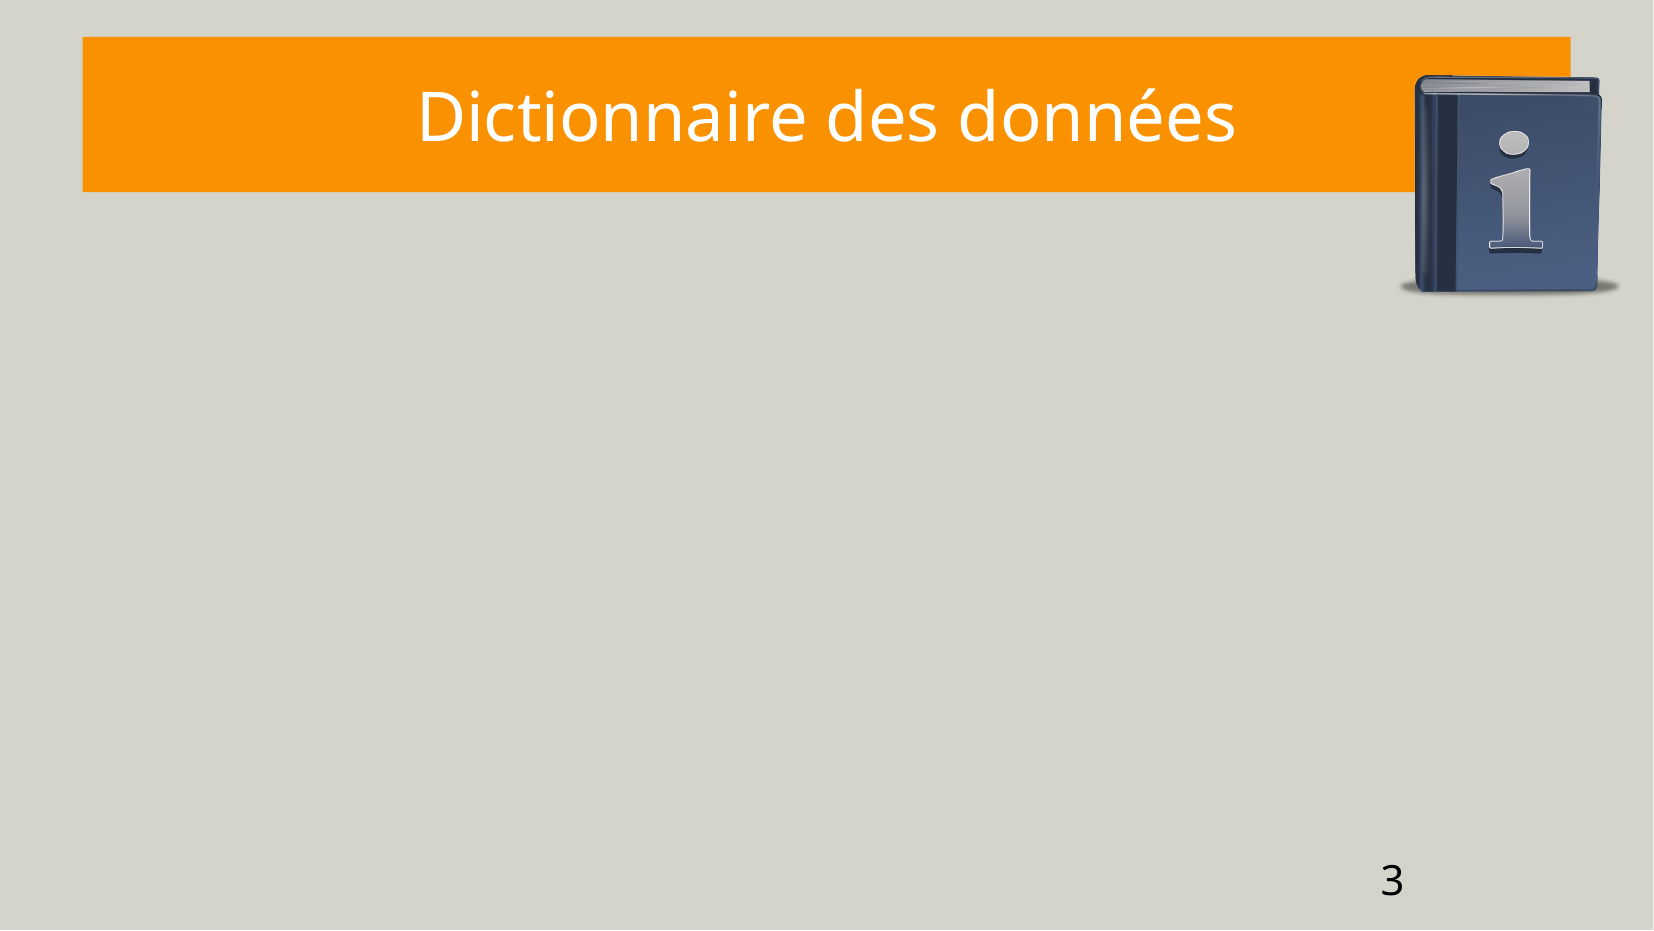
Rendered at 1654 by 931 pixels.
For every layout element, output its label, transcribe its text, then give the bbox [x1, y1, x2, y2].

picture [1395, 75, 1624, 301]
title Dictionnaire des données [82, 36, 1571, 193]
